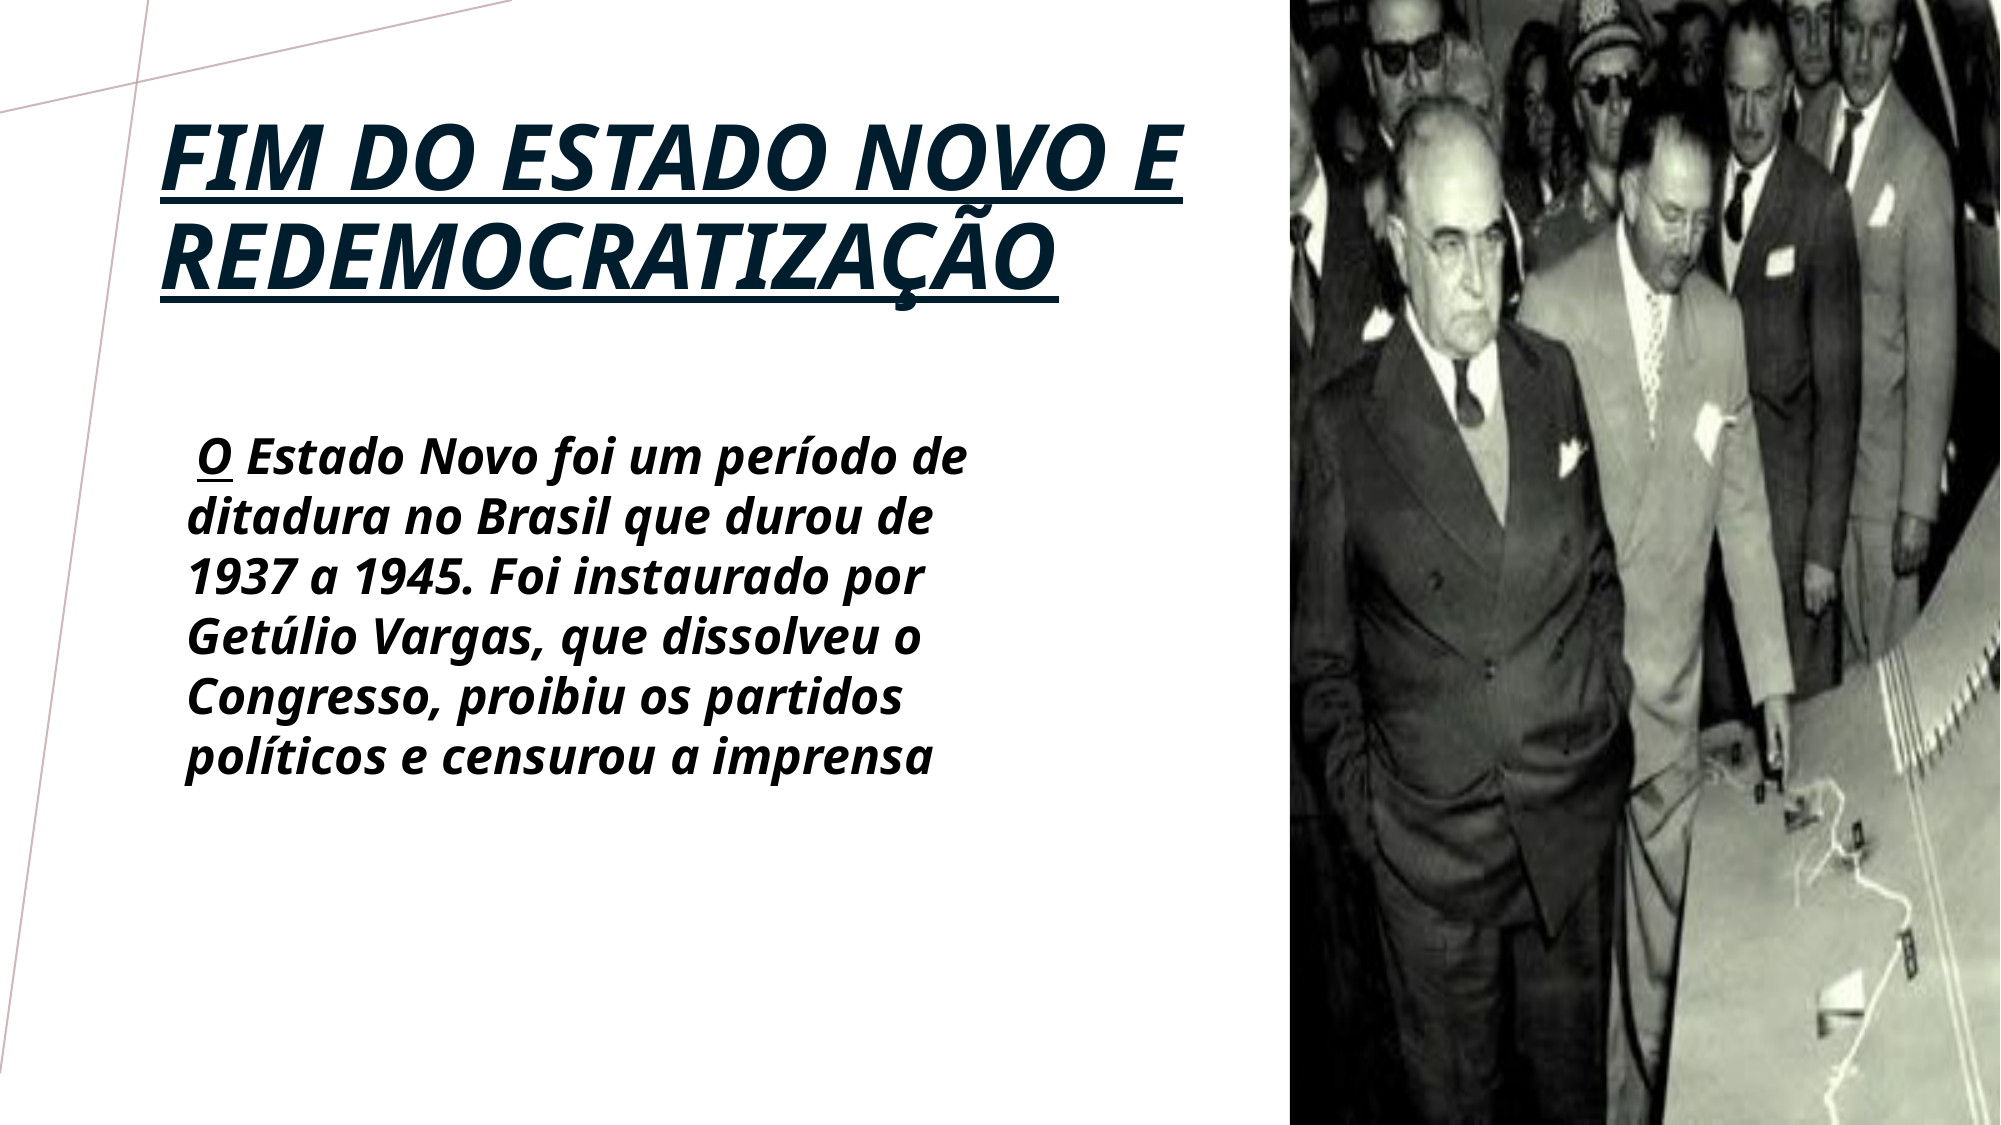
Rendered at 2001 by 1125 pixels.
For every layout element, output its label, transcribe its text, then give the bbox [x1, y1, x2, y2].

title FIM DO ESTADO NOVO E REDEMOCRATIZAÇÃO [145, 103, 1289, 280]
text_box O Estado Novo foi um período de ditadura no Brasil que durou de 1937 a 1945. Foi instaurado por Getúlio Vargas, que dissolveu o Congresso, proibiu os partidos políticos e censurou a imprensa [171, 417, 1057, 797]
picture [1289, 0, 2000, 1125]
